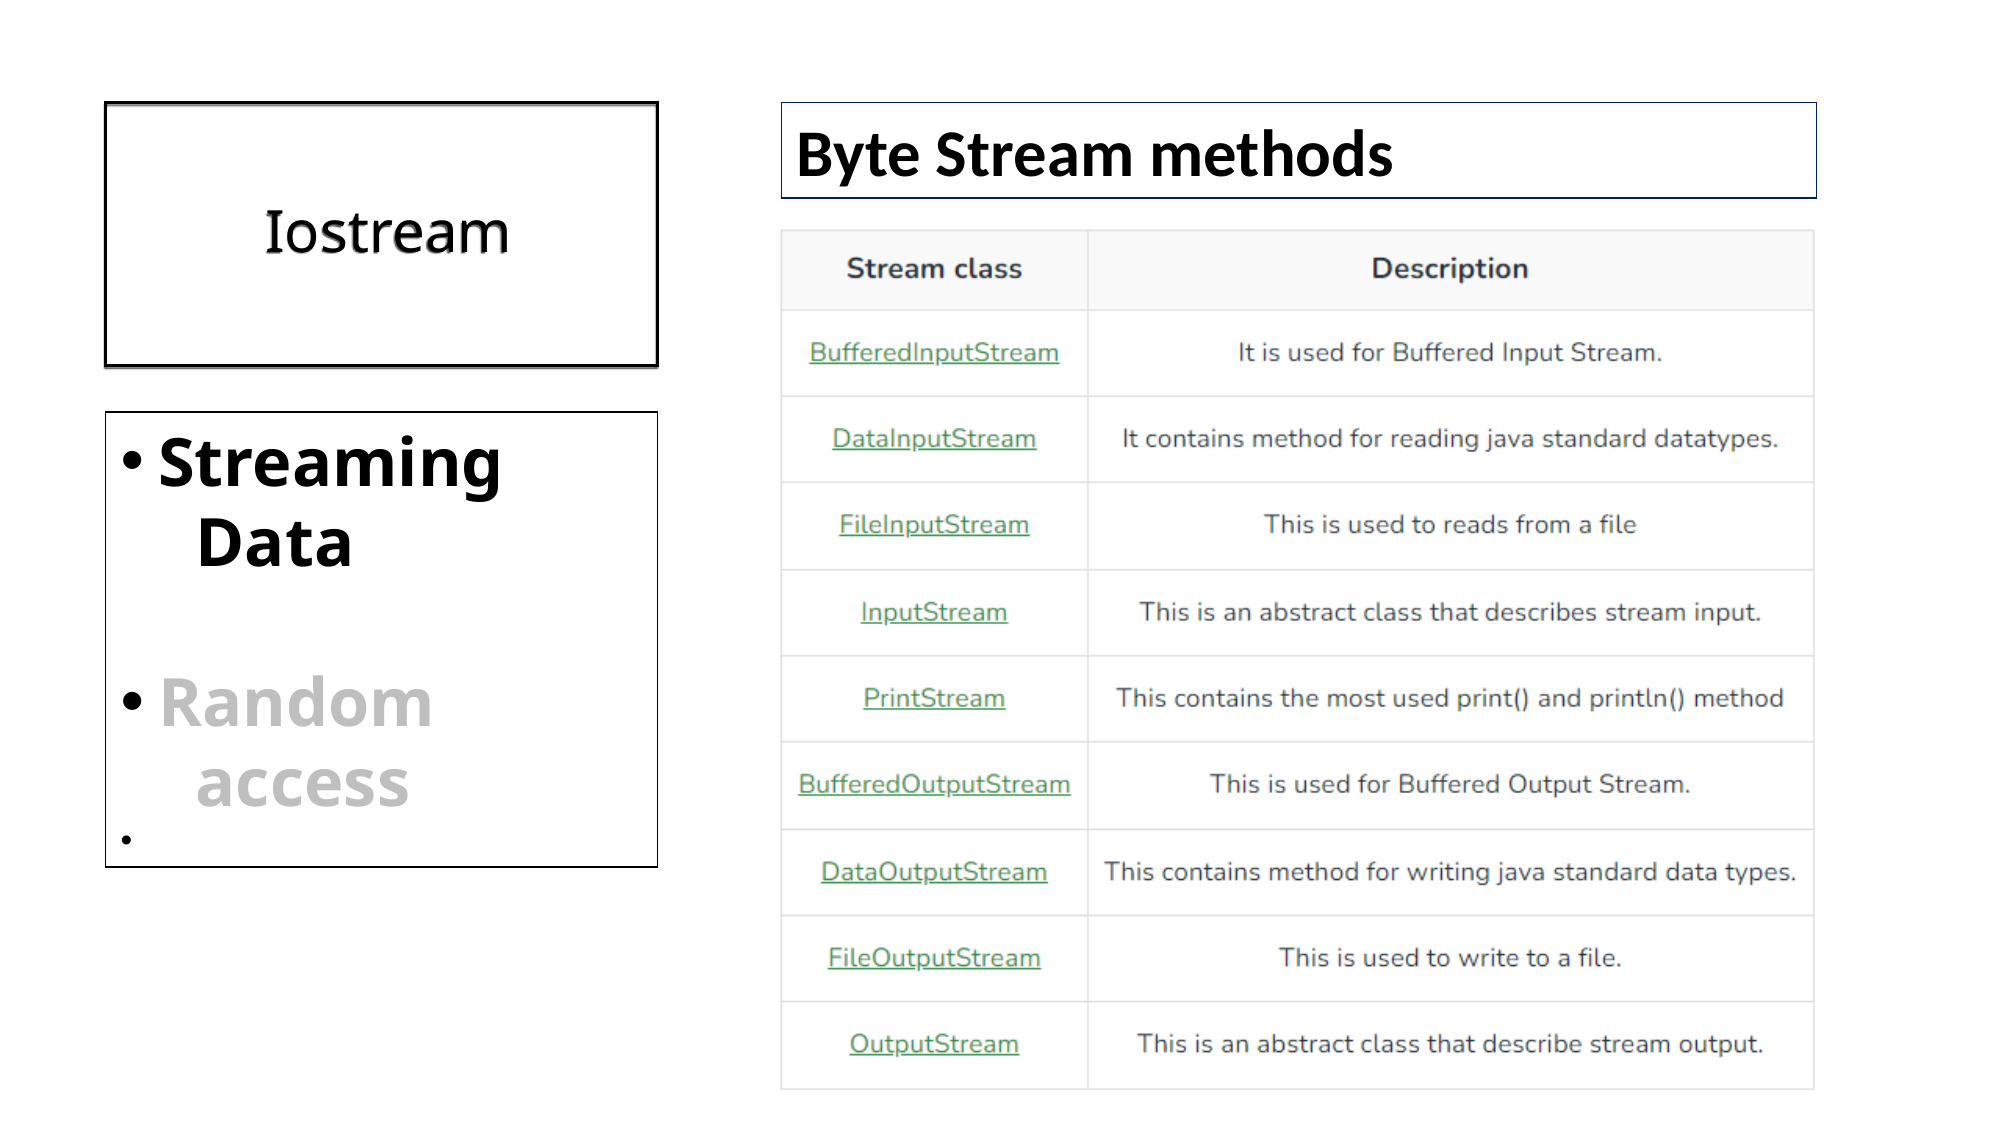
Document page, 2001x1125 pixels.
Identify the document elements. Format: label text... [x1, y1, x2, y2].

picture [773, 222, 1829, 1098]
text_box Byte Stream methods [781, 102, 1817, 199]
title Iostream [105, 102, 658, 366]
list Streaming Data Random access [105, 490, 658, 789]
